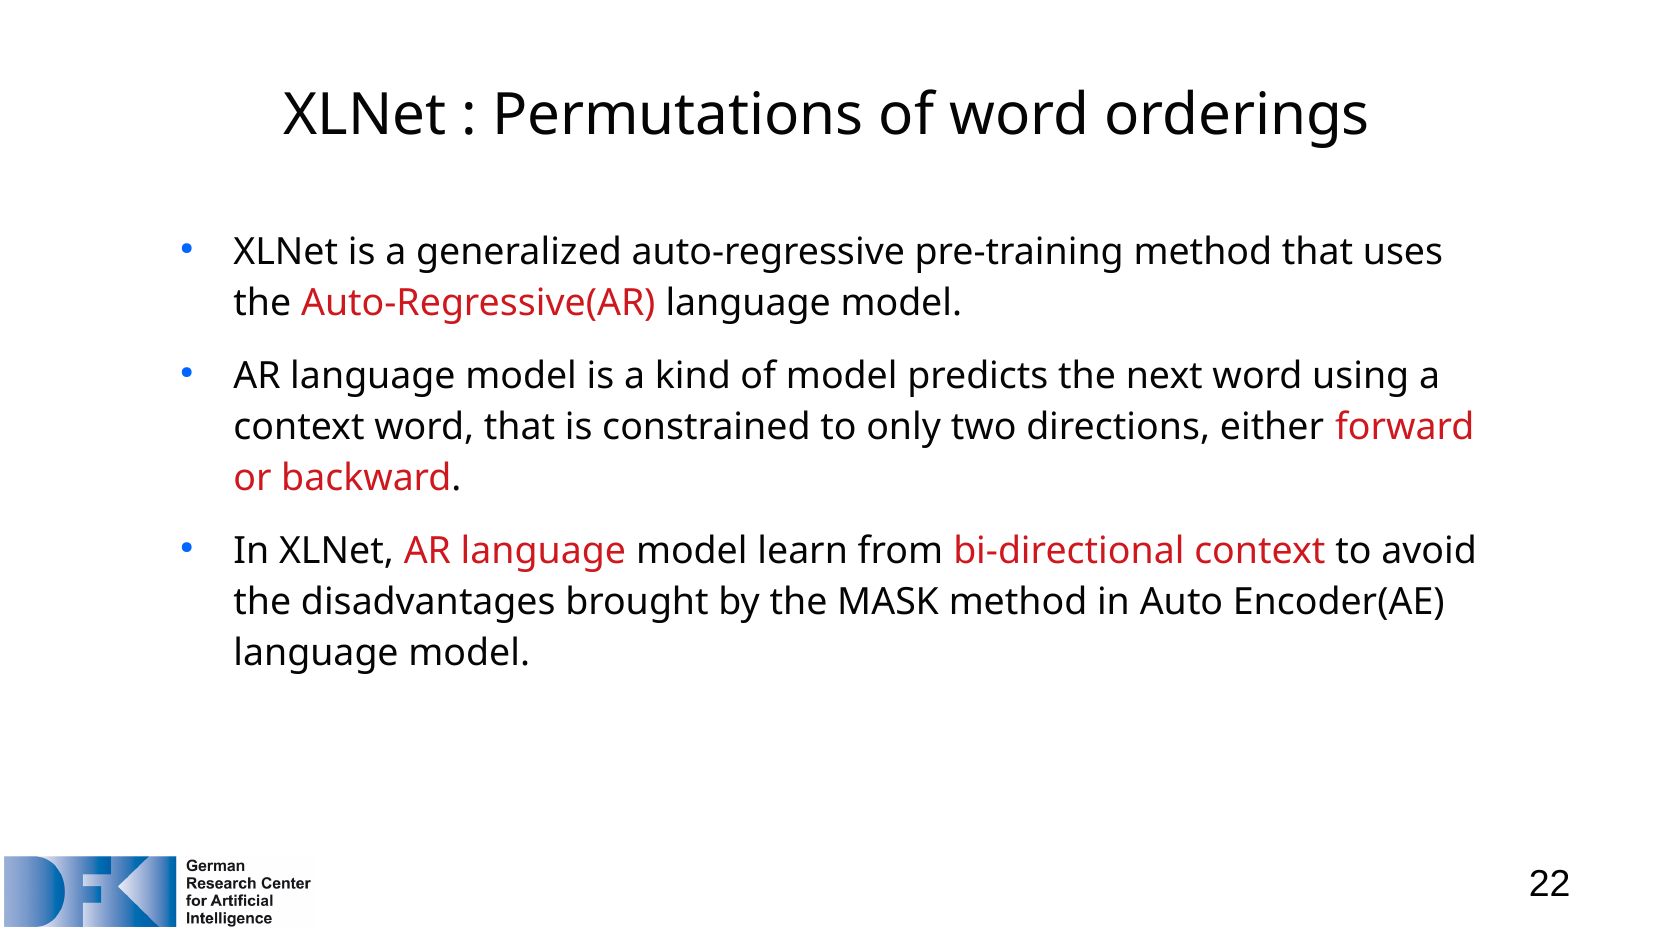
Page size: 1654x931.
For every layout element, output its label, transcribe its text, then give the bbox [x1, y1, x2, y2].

list XLNet is a generalized auto-regressive pre-training method that uses the Auto-Regressive(AR) language model. AR language model is a kind of model predicts the next word using a context word, that is constrained to only two directions, either forward or backward. In XLNet, AR language model learn from bi-directional context to avoid the disadvantages brought by the MASK method in Auto Encoder(AE) language model. [162, 224, 1492, 811]
title XLNet : Permutations of word orderings [162, 35, 1492, 189]
text_box <number> [1514, 855, 1654, 925]
picture [4, 856, 316, 927]
